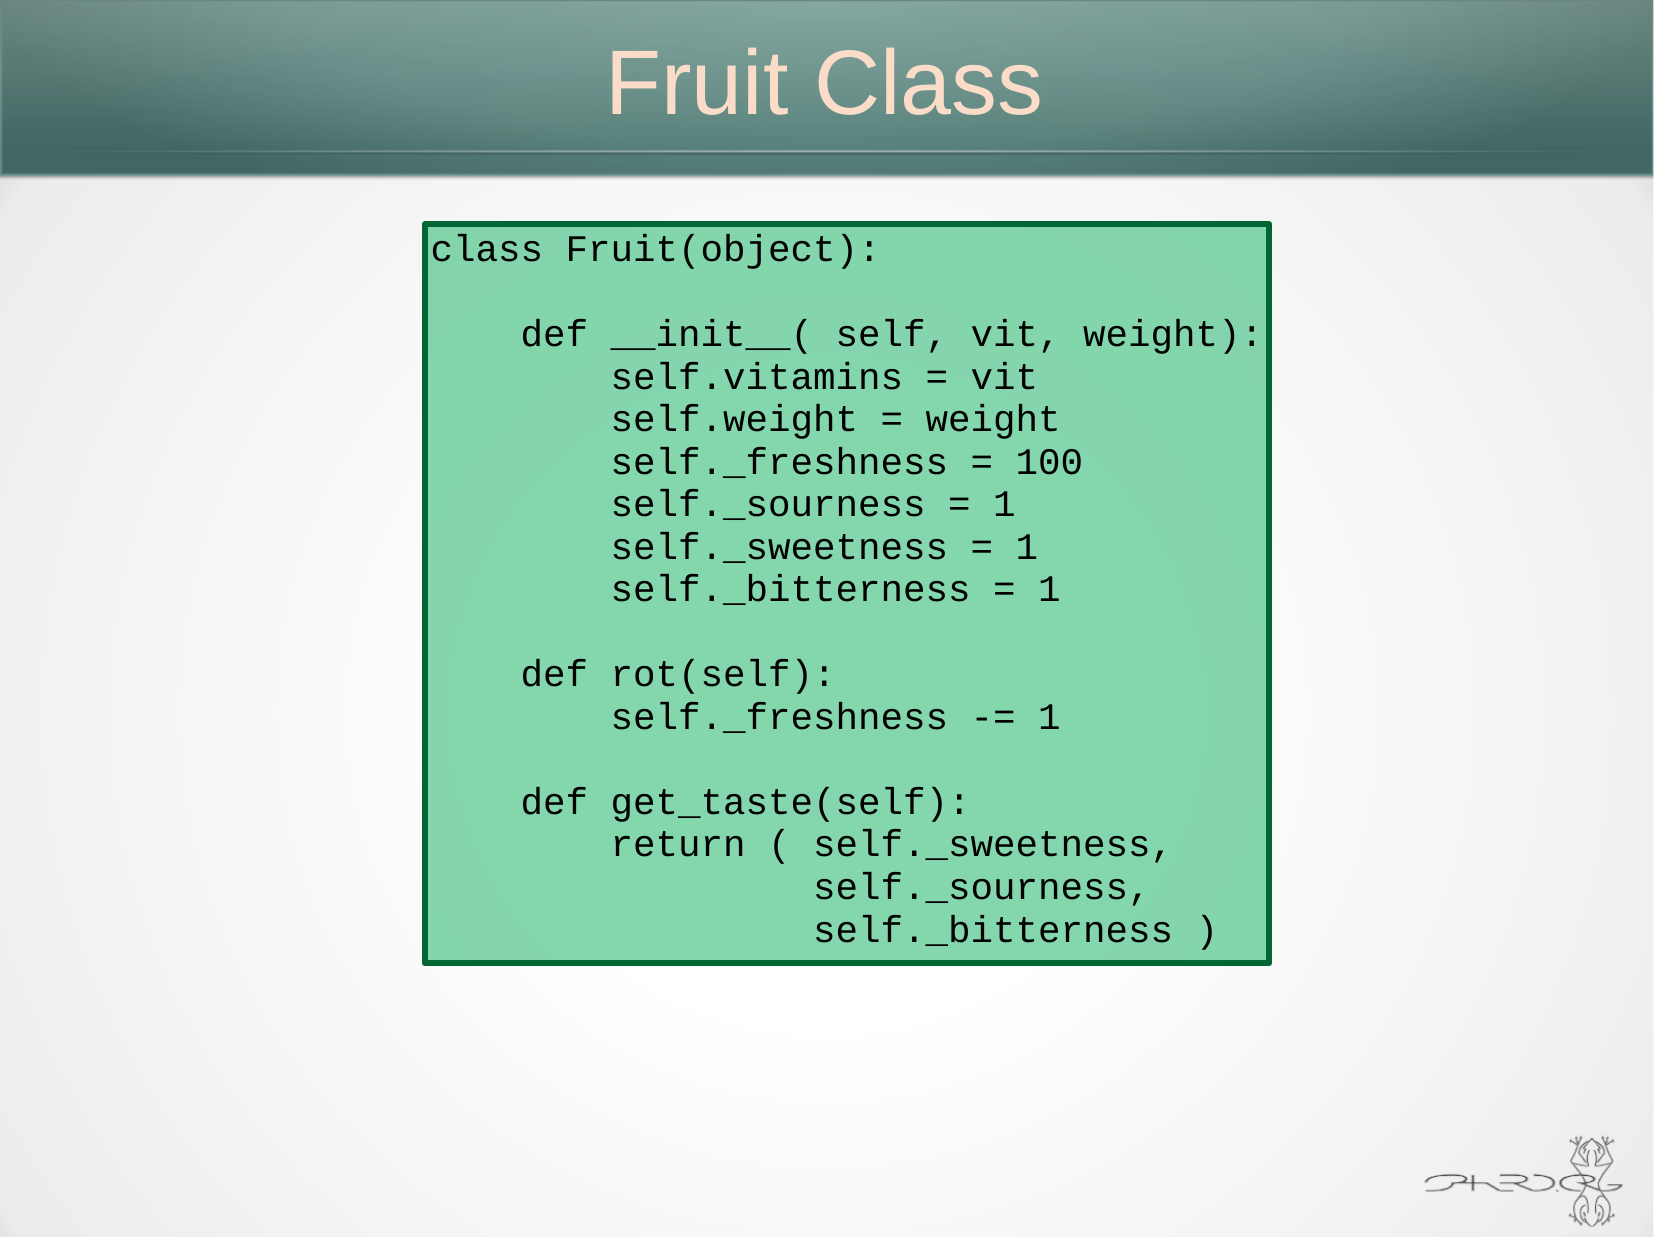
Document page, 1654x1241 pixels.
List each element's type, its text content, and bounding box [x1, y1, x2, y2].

text_box class Fruit(object): def __init__( self, vit, weight): self.vitamins = vit self.weight = weight self._freshness = 100 self._sourness = 1 self._sweetness = 1 self._bitterness = 1 def rot(self): self._freshness -= 1 def get_taste(self): return ( self._sweetness, self._sourness, self._bitterness ) [424, 224, 1270, 964]
picture [0, 0, 1654, 1237]
title Fruit Class [82, 11, 1571, 154]
